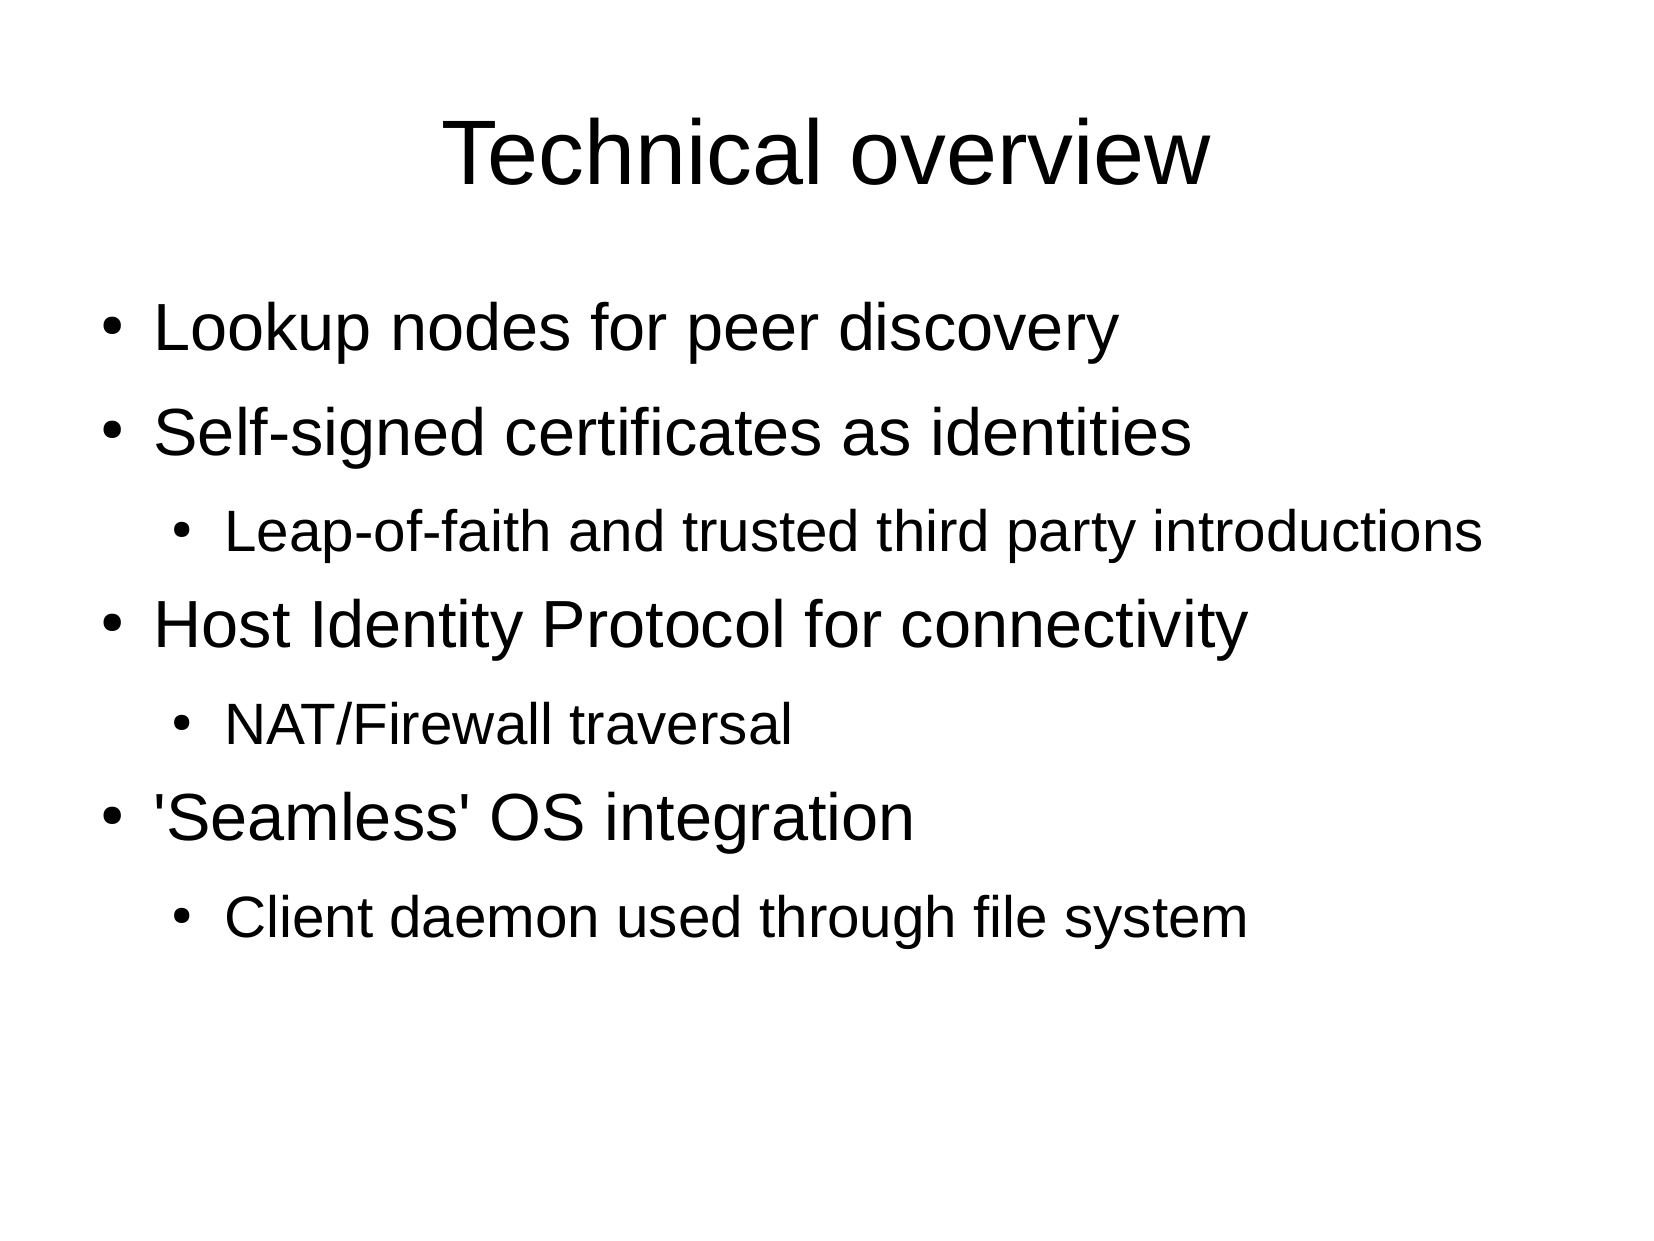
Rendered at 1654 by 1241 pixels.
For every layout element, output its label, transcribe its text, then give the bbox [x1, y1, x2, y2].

list Lookup nodes for peer discovery Self-signed certificates as identities Leap-of-faith and trusted third party introductions Host Identity Protocol for connectivity NAT/Firewall traversal 'Seamless' OS integration Client daemon used through file system [82, 290, 1571, 1010]
title Technical overview [82, 49, 1571, 257]
